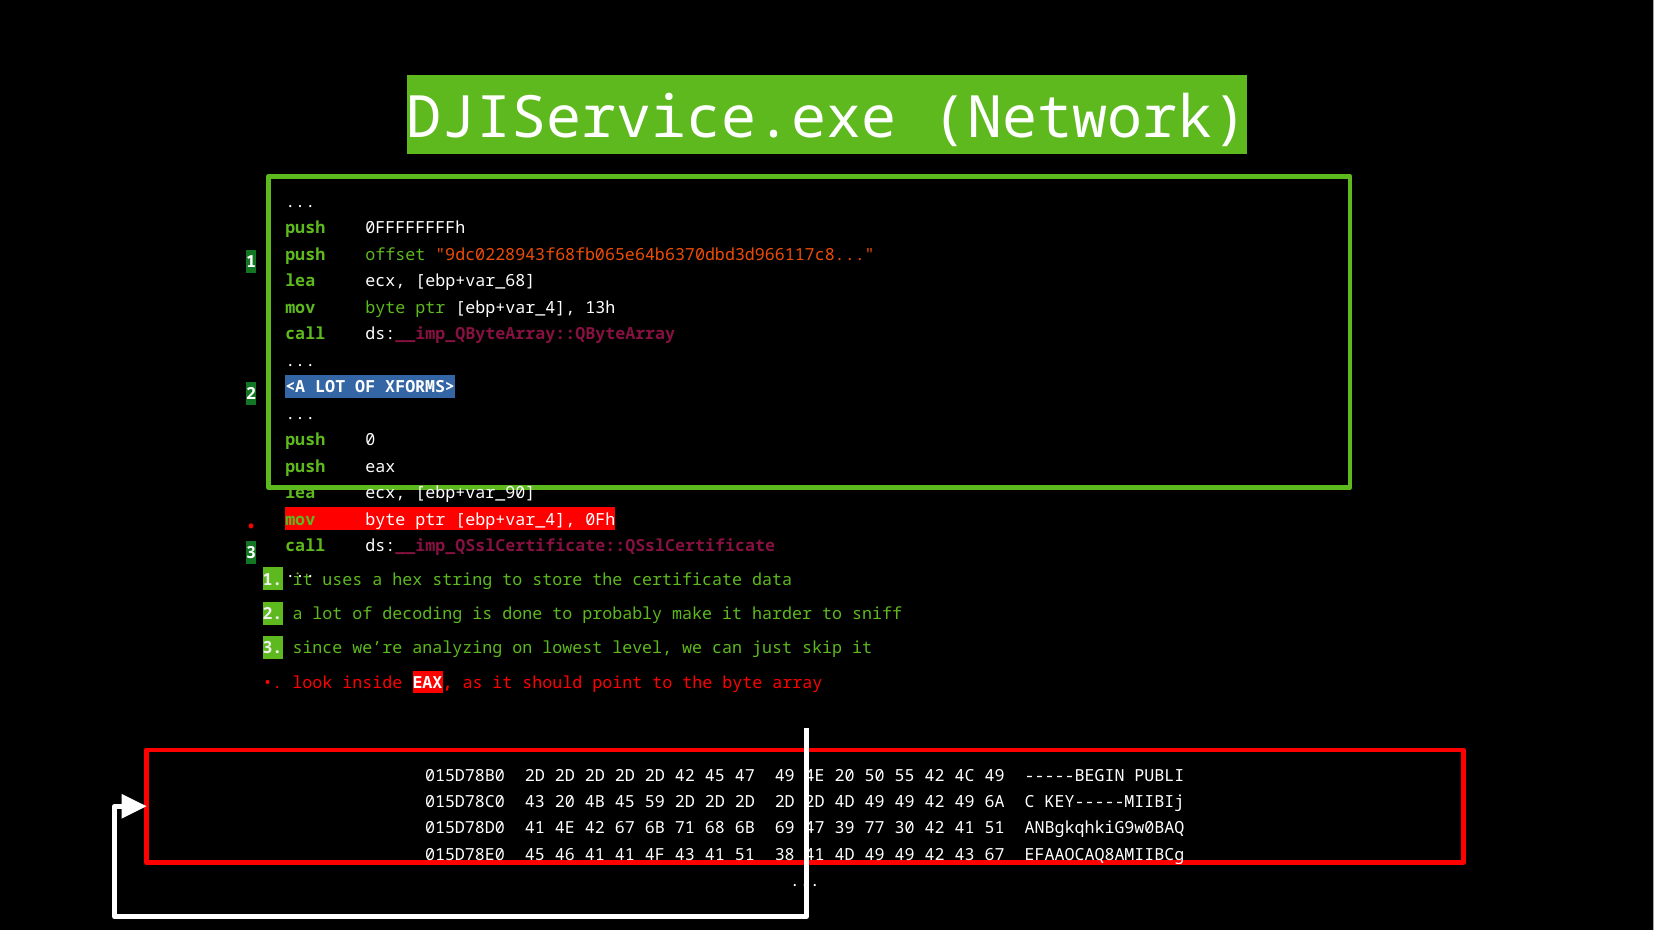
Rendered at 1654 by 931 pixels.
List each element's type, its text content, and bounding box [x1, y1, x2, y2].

text_box 015D78B0 2D 2D 2D 2D 2D 42 45 47 49 4E 20 50 55 42 4C 49 -----BEGIN PUBLI 015D78C0 43 20 4B 45 59 2D 2D 2D 2D 2D 4D 49 49 42 49 6A C KEY-----MIIBIj 015D78D0 41 4E 42 67 6B 71 68 6B 69 47 39 77 30 42 41 51 ANBgkqhkiG9w0BAQ 015D78E0 45 46 41 41 4F 43 41 51 38 41 4D 49 49 42 43 67 EFAAOCAQ8AMIIBCg ... [146, 749, 804, 863]
text_box ... push 0FFFFFFFFh push offset "9dc0228943f68fb065e64b6370dbd3d966117c8..." lea ecx, [ebp+var_68] mov byte ptr [ebp+var_4], 13h call ds:__imp_QByteArray::QByteArray ... <A LOT OF XFORMS> ... push 0 push eax lea ecx, [ebp+var_90] mov byte ptr [ebp+var_4], 0Fh call ds:__imp_QSslCertificate::QSslCertificate ... [268, 176, 1350, 488]
text_box 1. it uses a hex string to store the certificate data 2. a lot of decoding is done to probably make it harder to sniff 3. since we’re analyzing on lowest level, we can just skip it •. look inside EAX, as it should point to the byte array [262, 532, 1351, 676]
text_box 015D78B0 2D 2D 2D 2D 2D 42 45 47 49 4E 20 50 55 42 4C 49 -----BEGIN PUBLI 015D78C0 43 20 4B 45 59 2D 2D 2D 2D 2D 4D 49 49 42 49 6A C KEY-----MIIBIj 015D78D0 41 4E 42 67 6B 71 68 6B 69 47 39 77 30 42 41 51 ANBgkqhkiG9w0BAQ 015D78E0 45 46 41 41 4F 43 41 51 38 41 4D 49 49 42 43 67 EFAAOCAQ8AMIIBCg ... [809, 749, 1464, 863]
text_box 1 2 • 3 [242, 170, 287, 482]
title DJIService.exe (Network) [82, 37, 1571, 193]
